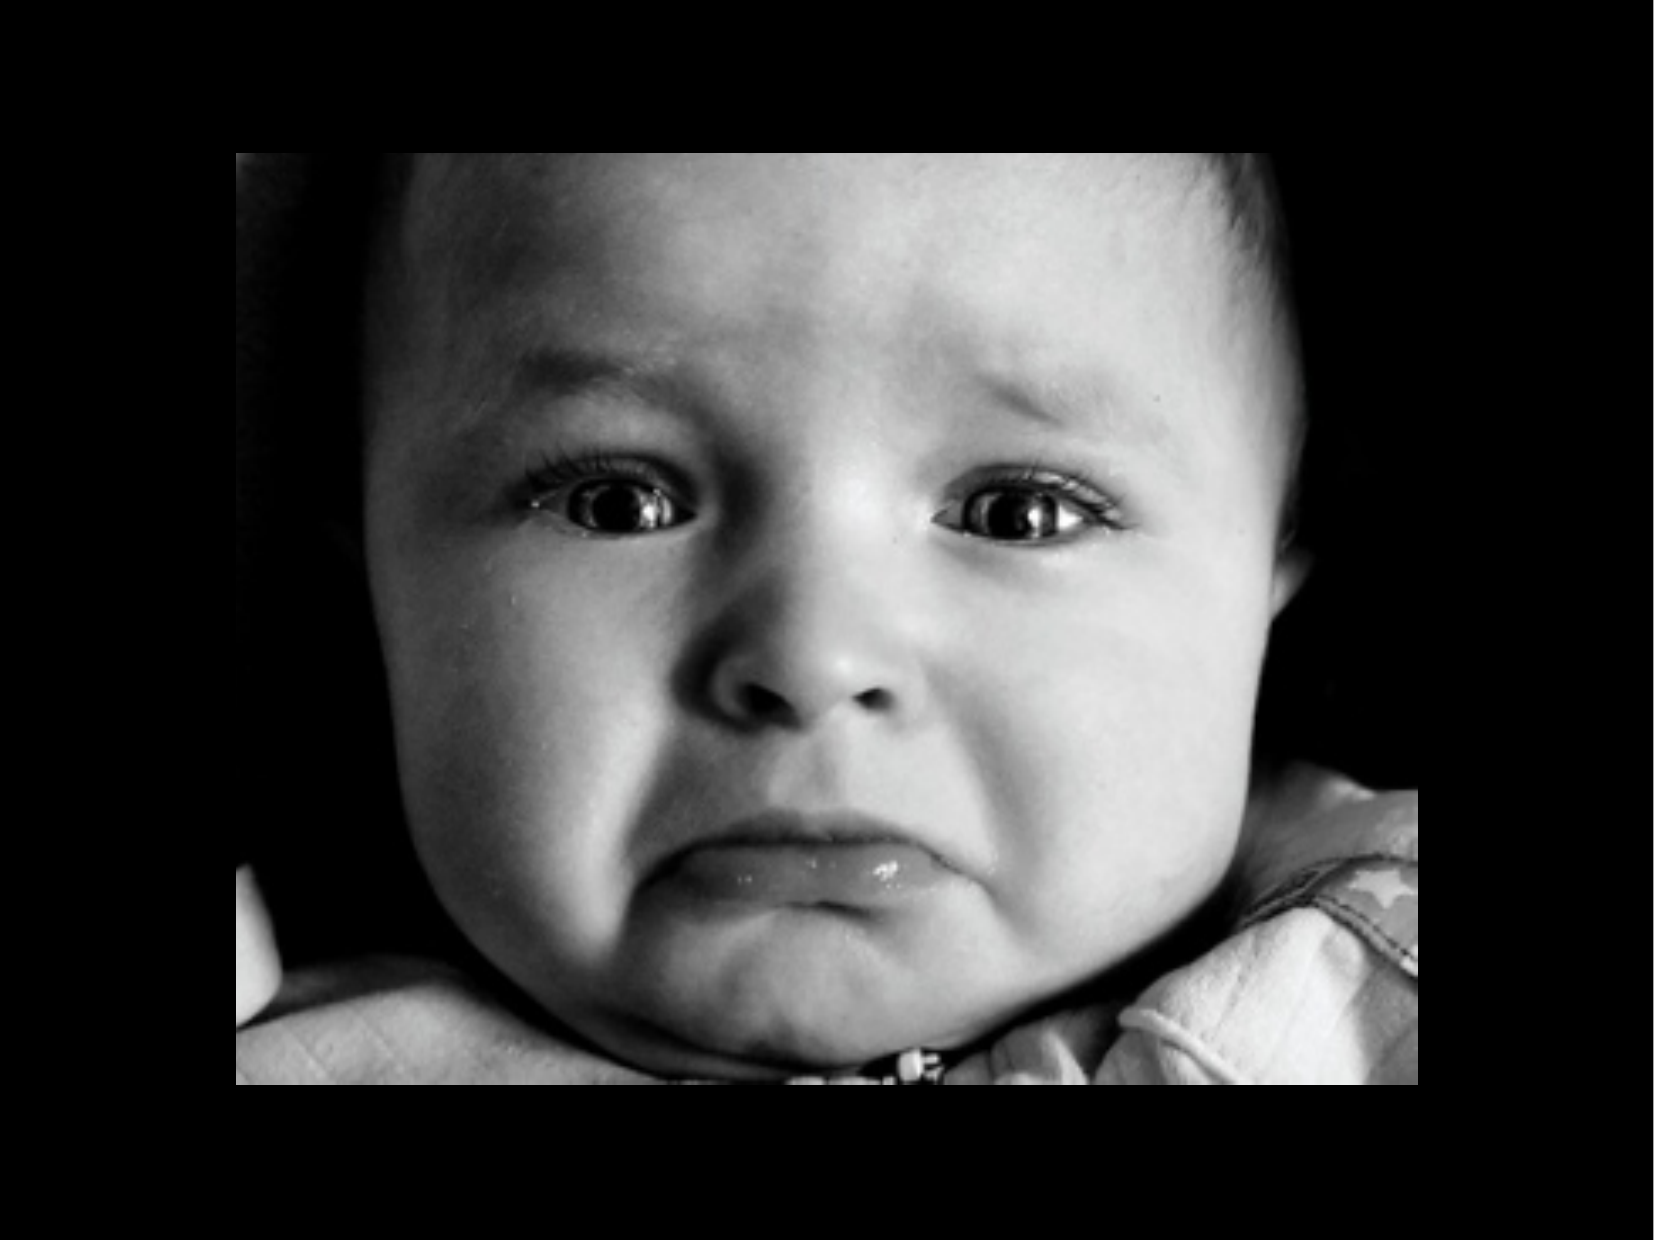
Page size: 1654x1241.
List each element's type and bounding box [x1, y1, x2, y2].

picture [236, 153, 1418, 1085]
